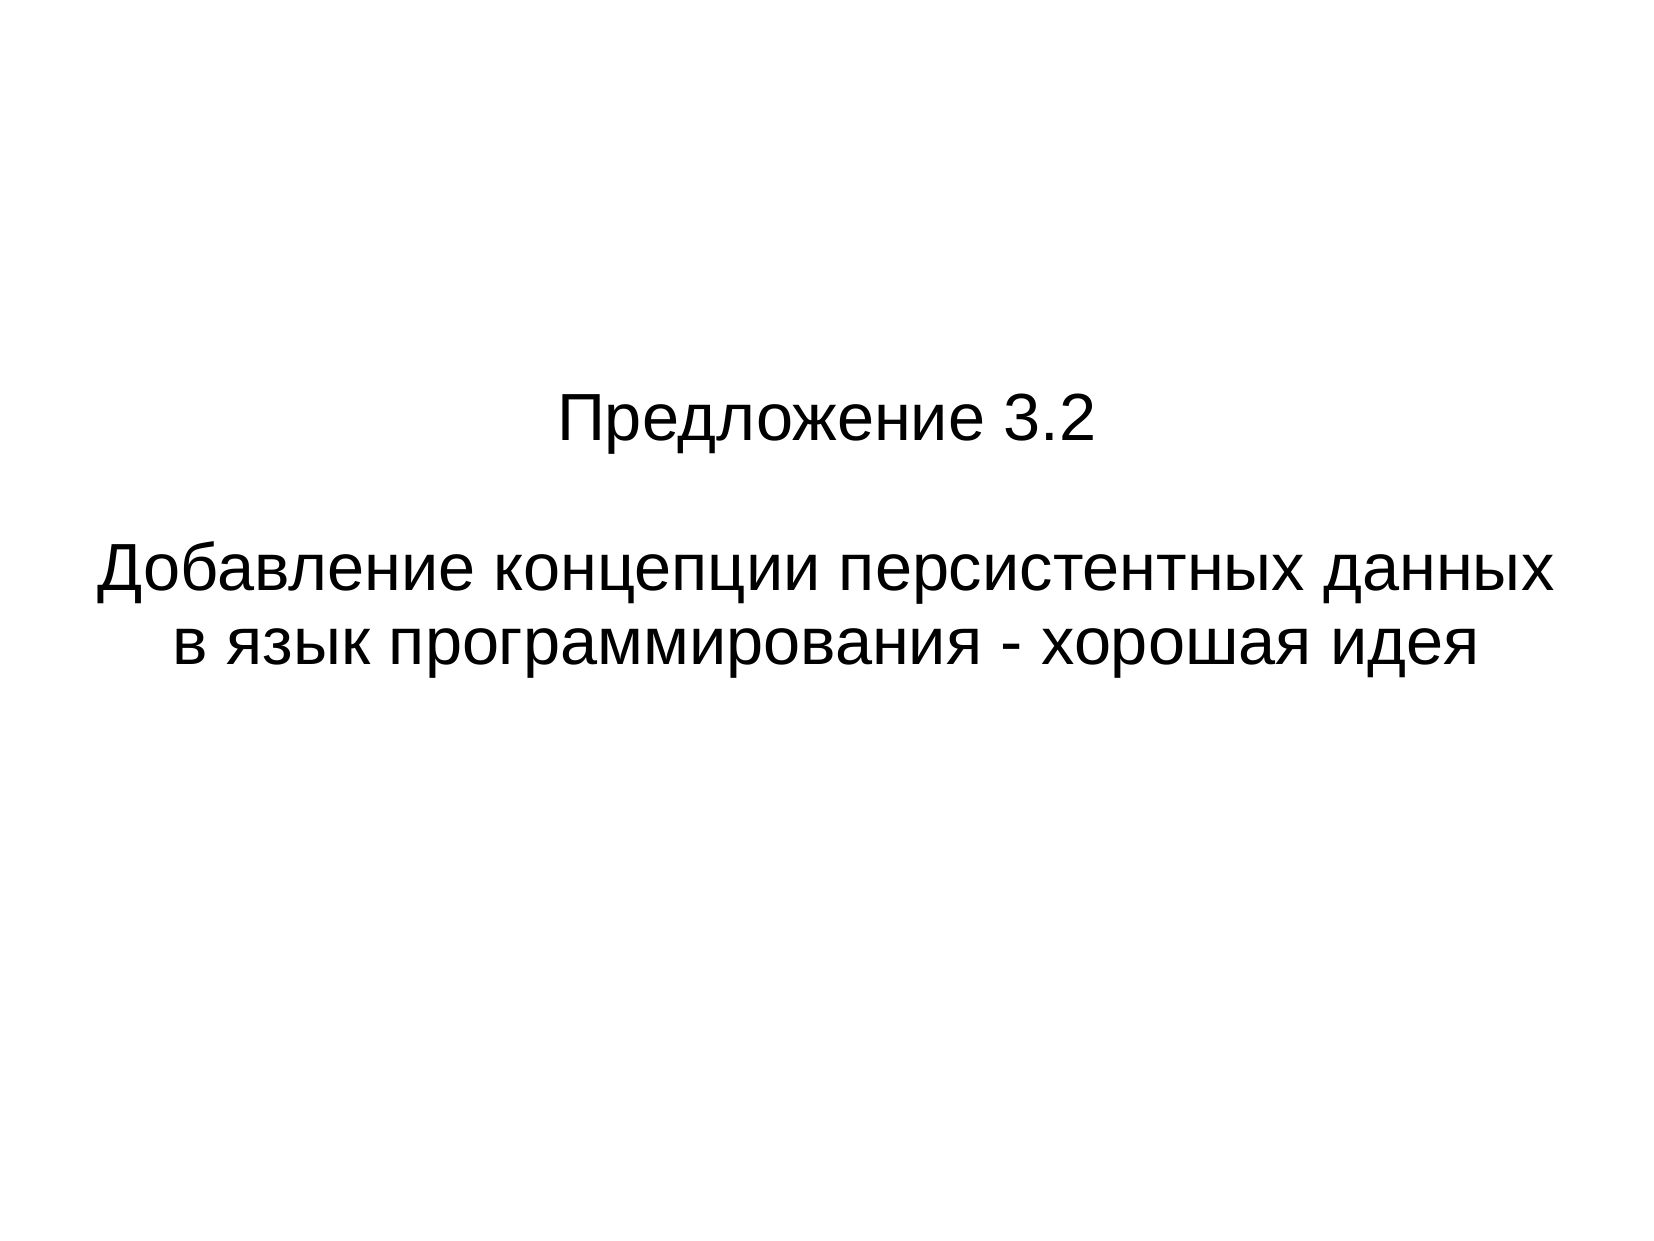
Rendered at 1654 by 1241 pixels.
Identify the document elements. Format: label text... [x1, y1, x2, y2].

subtitle Предложение 3.2 Добавление концепции персистентных данных в язык программирования - хорошая идея [82, 49, 1571, 1010]
